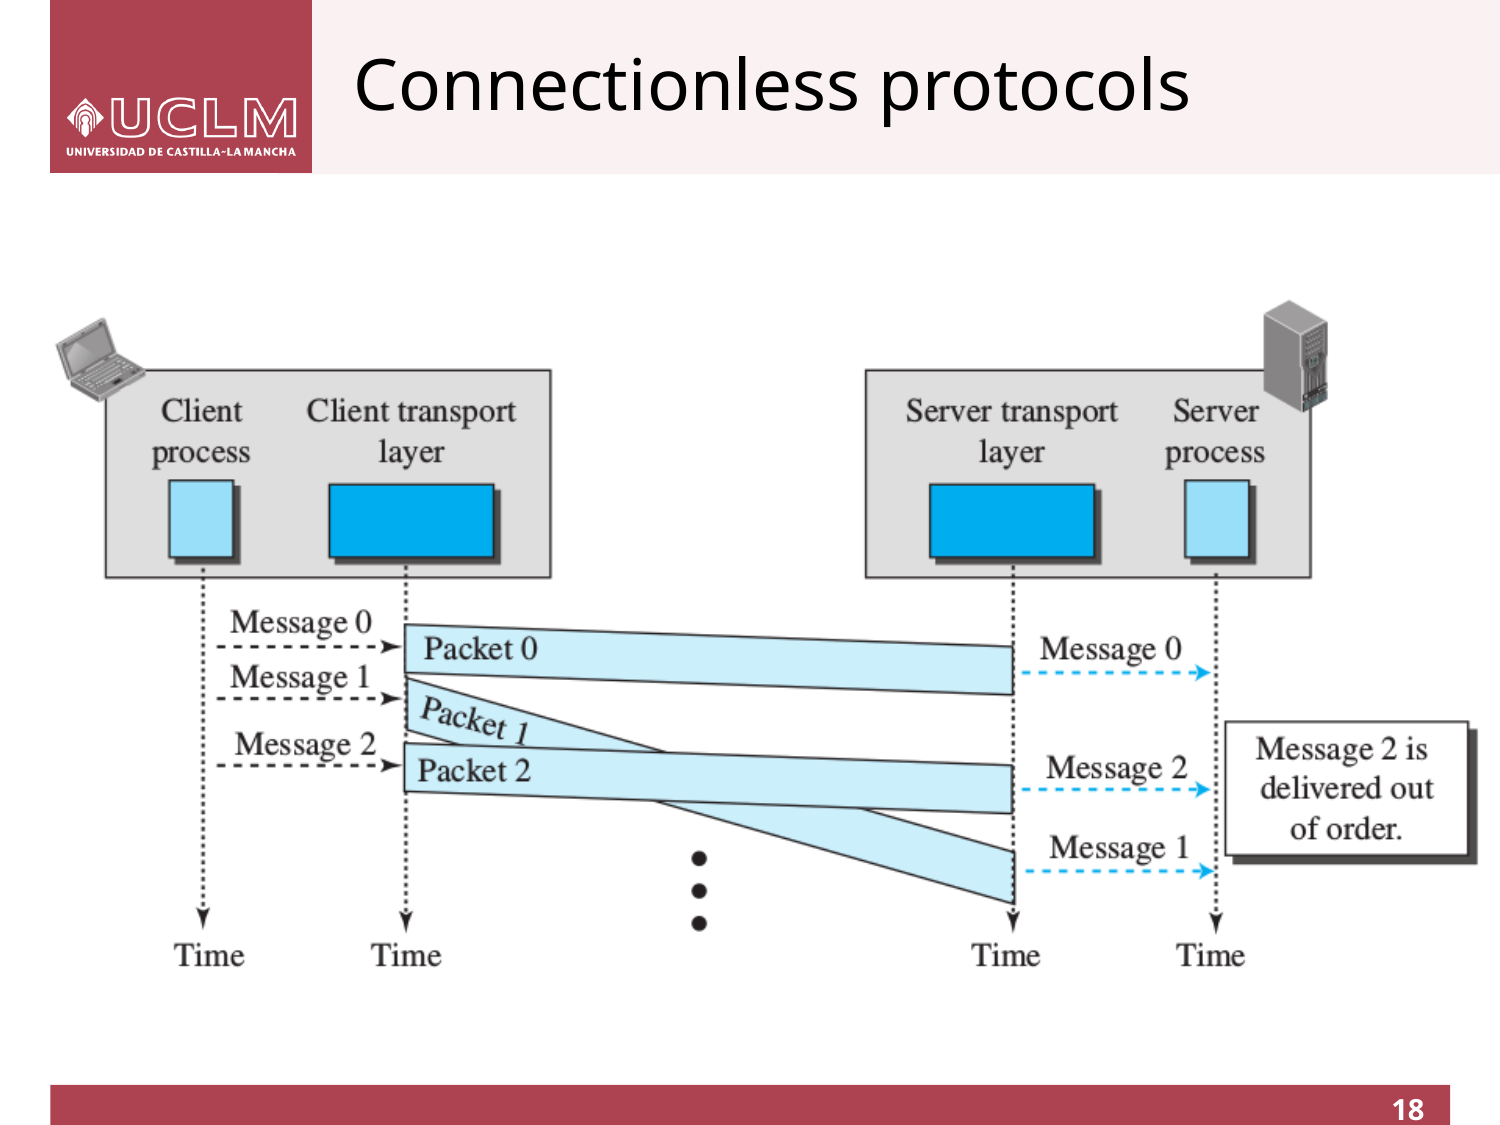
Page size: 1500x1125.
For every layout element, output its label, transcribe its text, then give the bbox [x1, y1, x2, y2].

picture [46, 295, 1500, 982]
title Connectionless protocols [353, 6, 1425, 168]
picture [50, 0, 312, 173]
